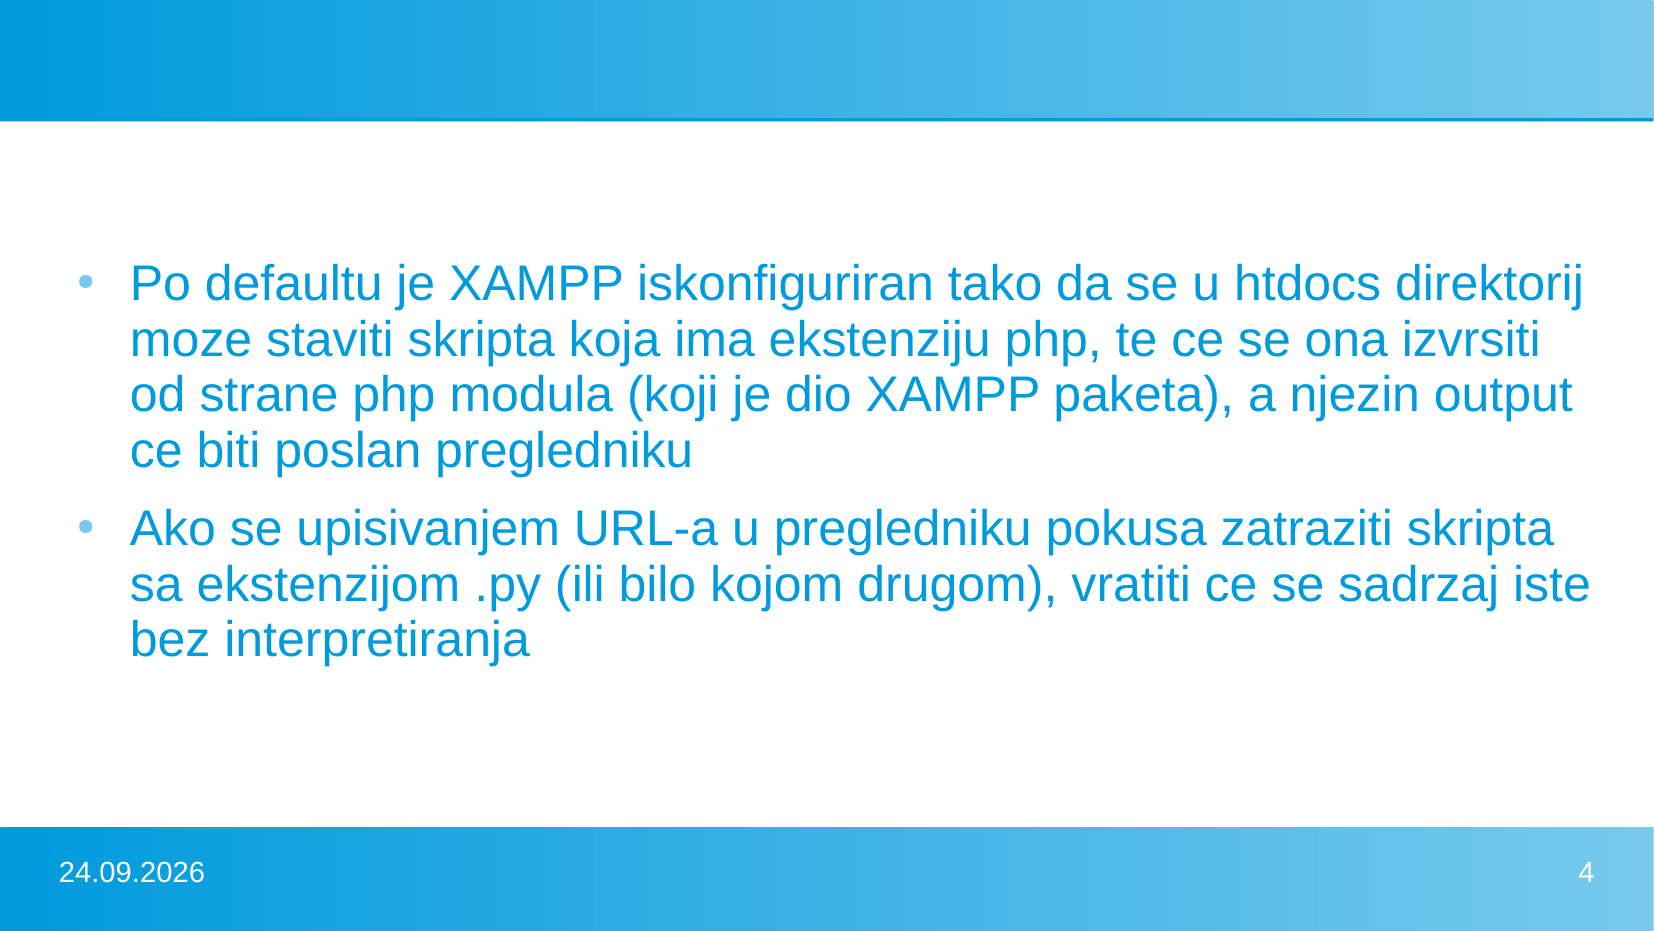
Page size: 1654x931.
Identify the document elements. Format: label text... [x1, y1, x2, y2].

list Po defaultu je XAMPP iskonfiguriran tako da se u htdocs direktorij moze staviti skripta koja ima ekstenziju php, te ce se ona izvrsiti od strane php modula (koji je dio XAMPP paketa), a njezin output ce biti poslan pregledniku Ako se upisivanjem URL-a u pregledniku pokusa zatraziti skripta sa ekstenzijom .py (ili bilo kojom drugom), vratiti ce se sadrzaj iste bez interpretiranja [59, 177, 1595, 768]
